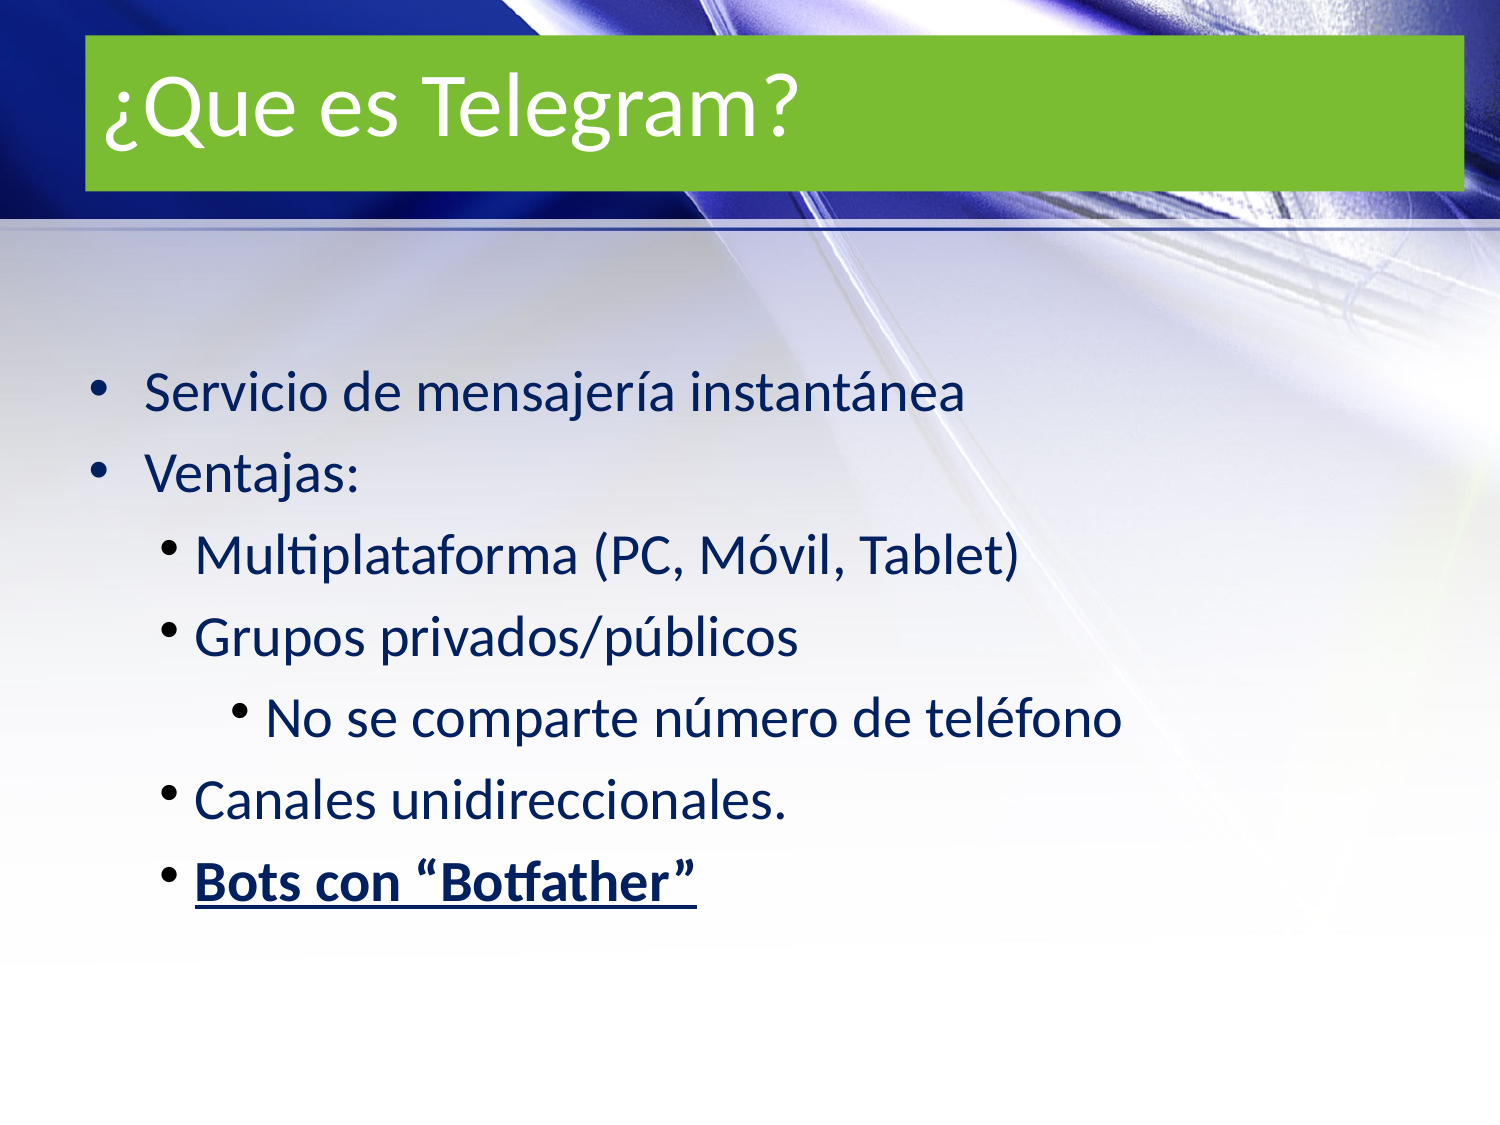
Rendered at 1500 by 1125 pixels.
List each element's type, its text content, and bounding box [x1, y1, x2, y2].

text_box ¿Que es Telegram? [85, 35, 1465, 192]
picture [0, 0, 1500, 1125]
text_box Servicio de mensajería instantánea Ventajas: Multiplataforma (PC, Móvil, Tablet) Grupos privados/públicos No se comparte número de teléfono Canales unidireccionales. Bots con “Botfather” [73, 345, 1424, 989]
